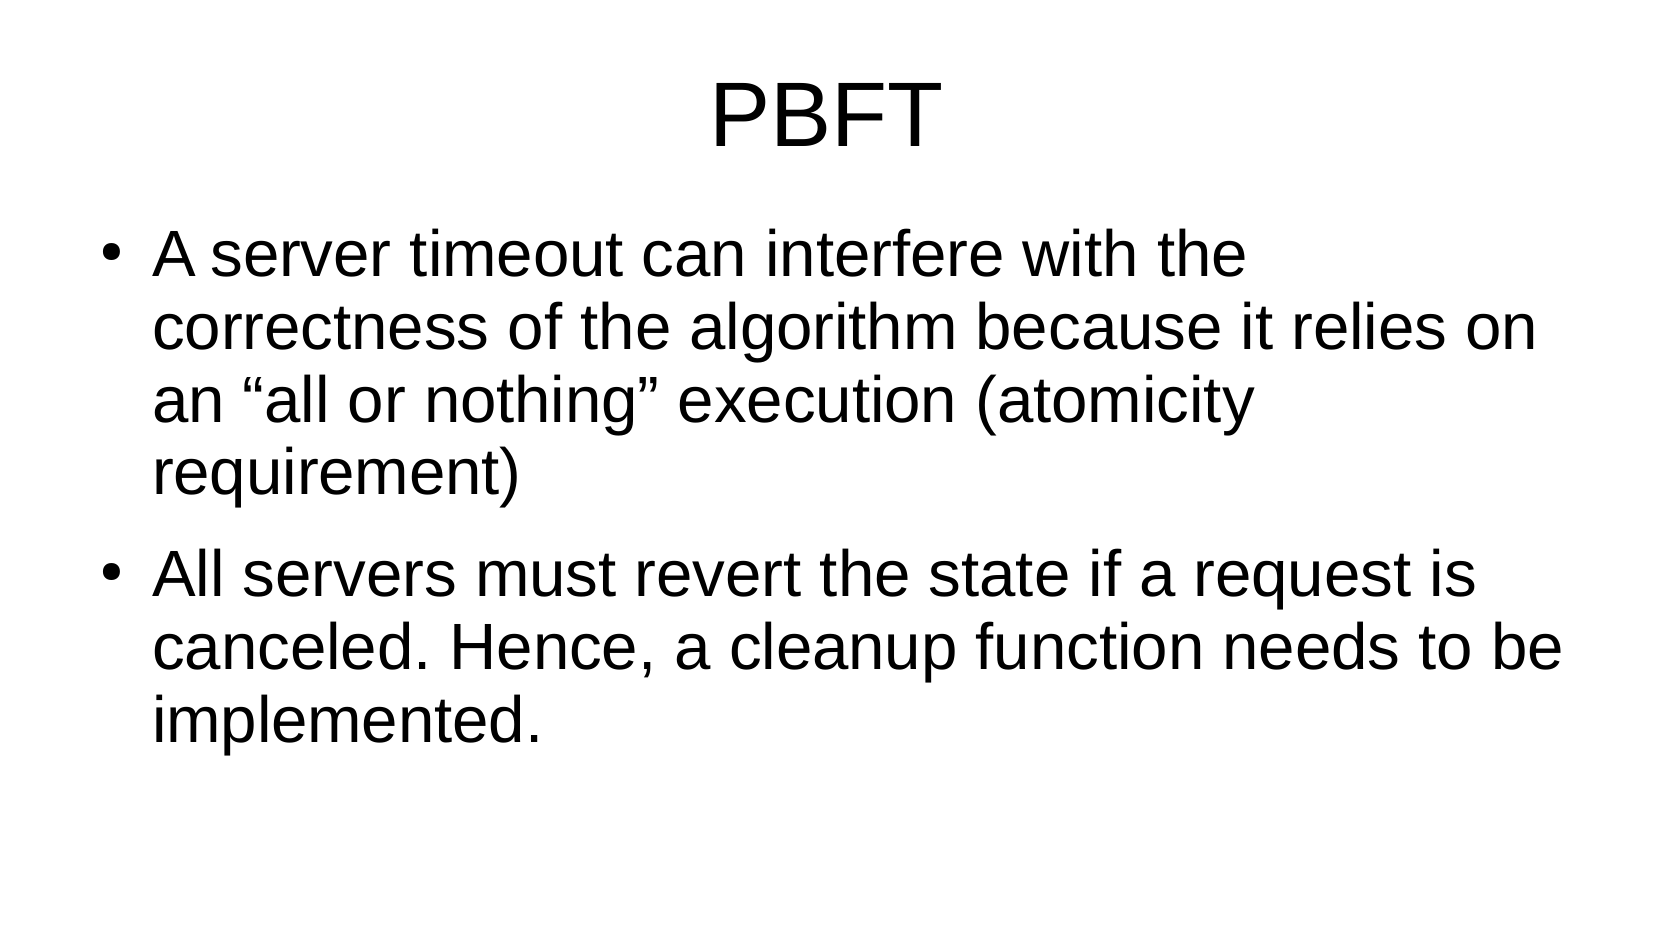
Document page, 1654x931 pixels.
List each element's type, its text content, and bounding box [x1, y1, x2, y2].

list A server timeout can interfere with the correctness of the algorithm because it relies on an “all or nothing” execution (atomicity requirement) All servers must revert the state if a request is canceled. Hence, a cleanup function needs to be implemented. [82, 217, 1571, 758]
title PBFT [82, 37, 1571, 193]
